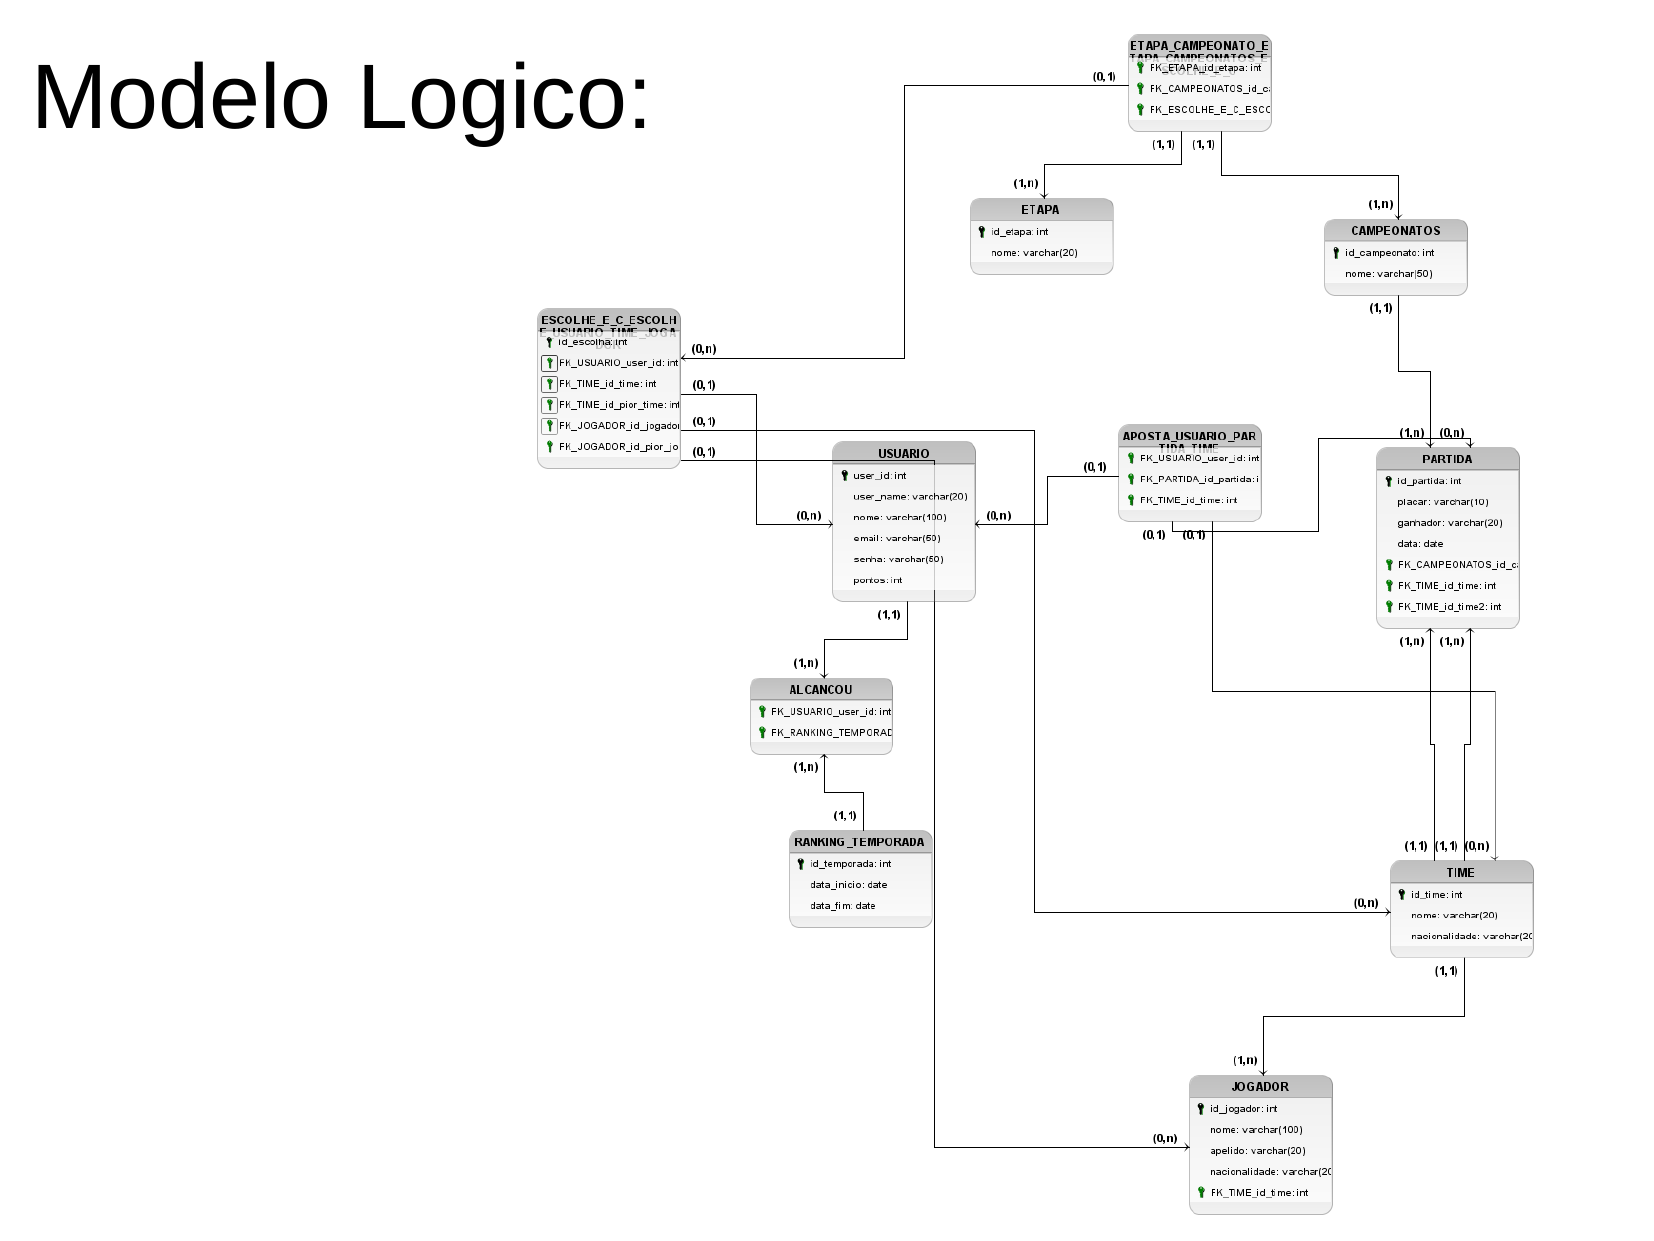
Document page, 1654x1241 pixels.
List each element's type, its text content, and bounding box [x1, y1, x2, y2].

picture [409, 0, 1536, 1217]
title Modelo Logico: [0, 0, 1087, 201]
